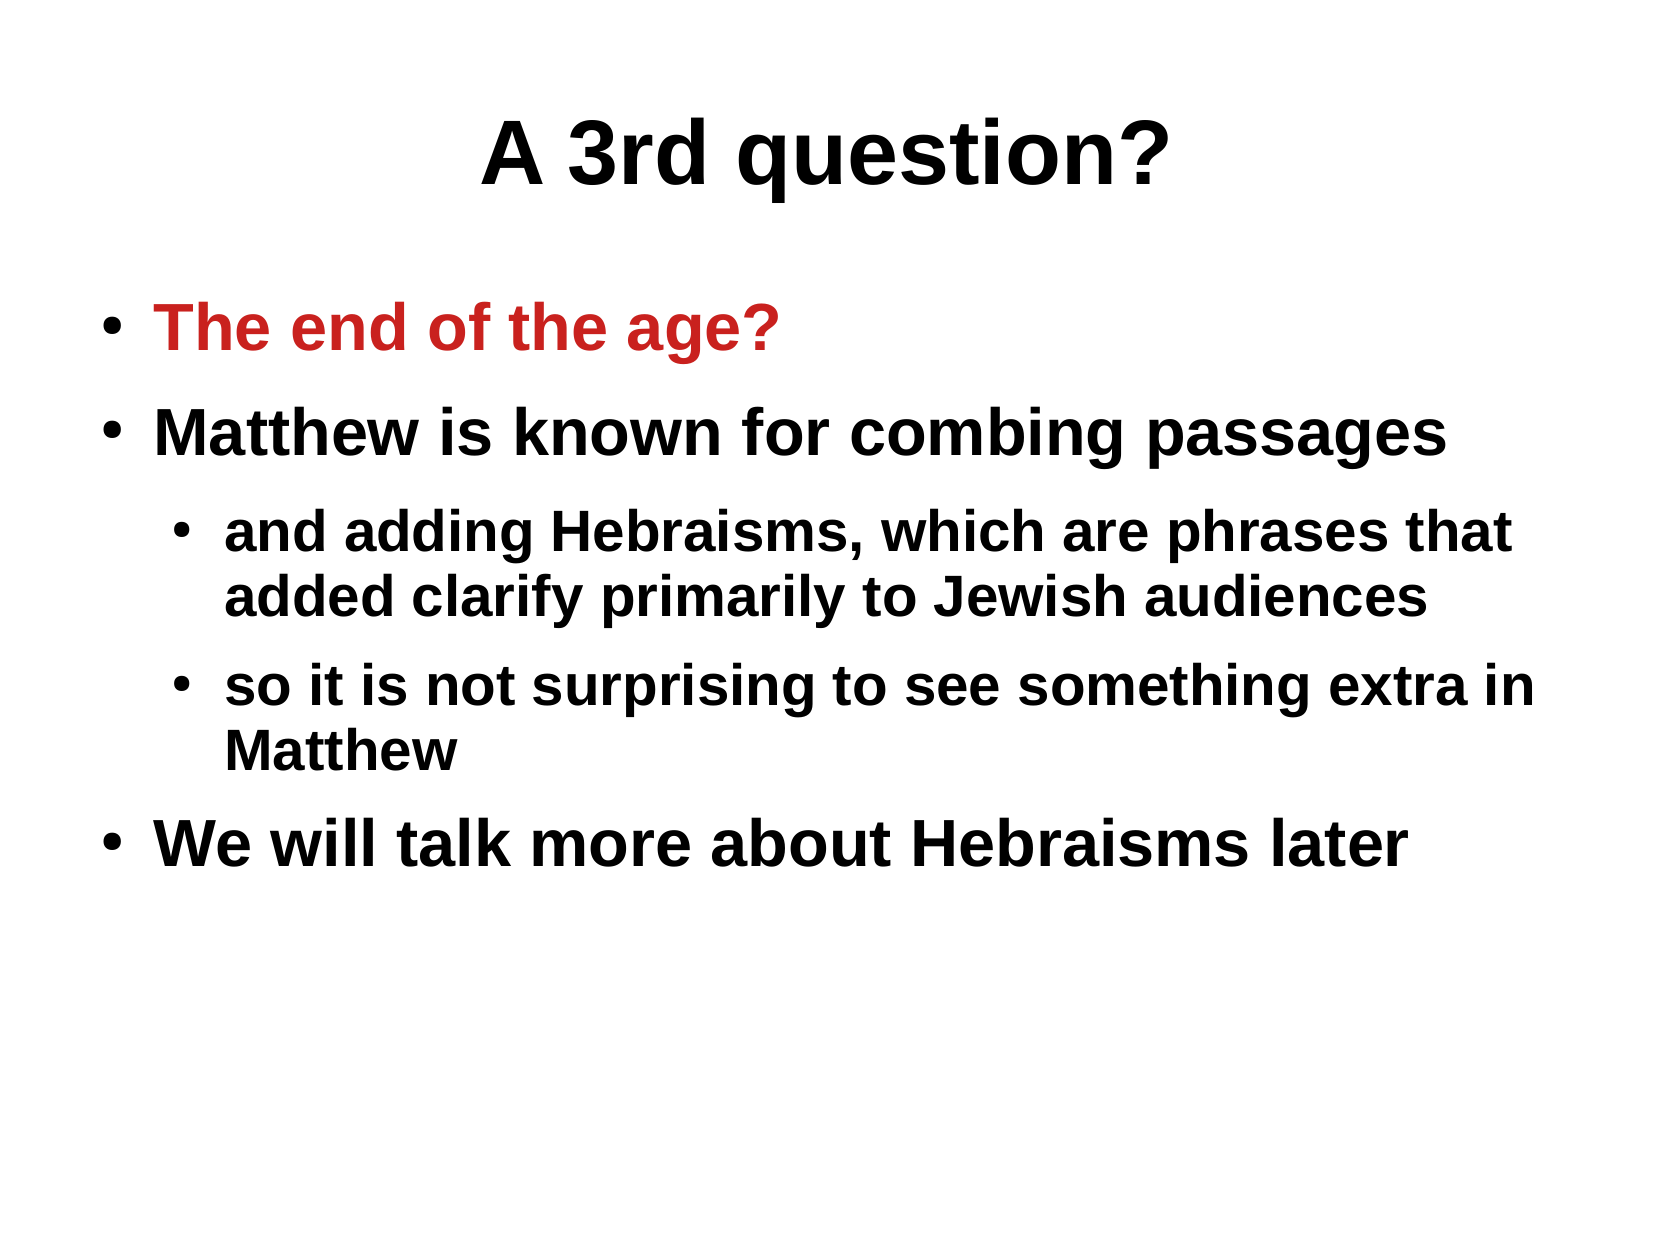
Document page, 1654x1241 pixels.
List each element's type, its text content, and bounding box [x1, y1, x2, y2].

title A 3rd question? [82, 49, 1571, 257]
list The end of the age? Matthew is known for combing passages and adding Hebraisms, which are phrases that added clarify primarily to Jewish audiences so it is not surprising to see something extra in Matthew We will talk more about Hebraisms later [82, 290, 1571, 1010]
